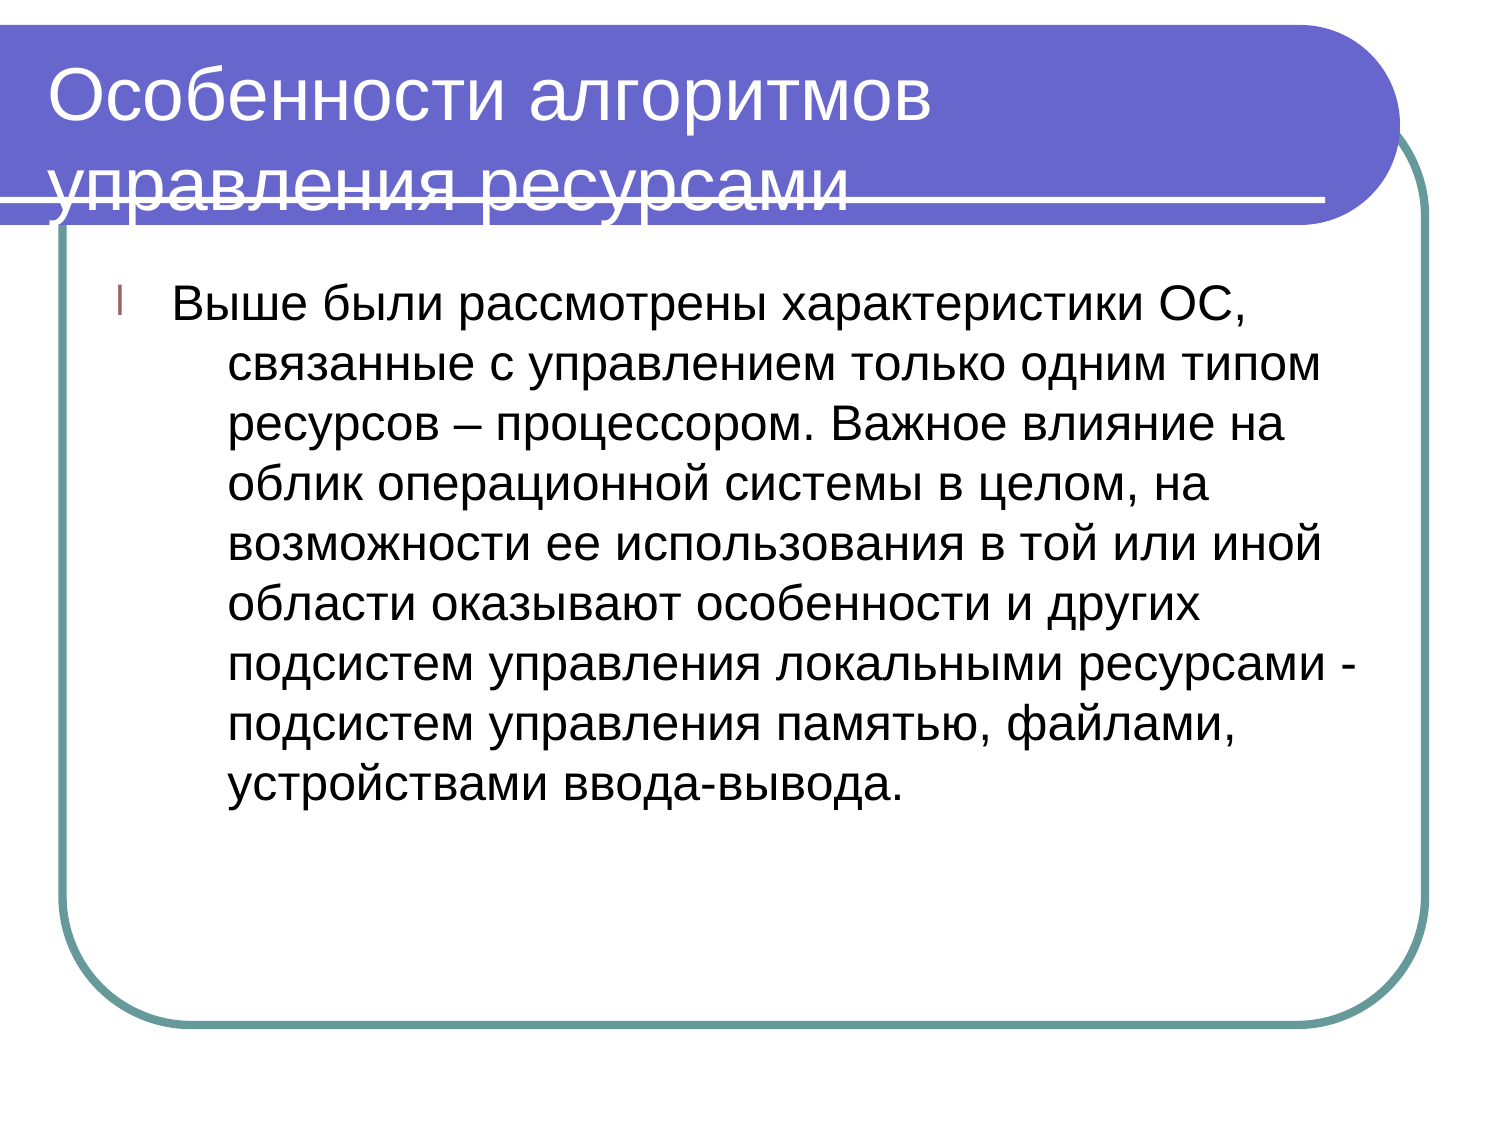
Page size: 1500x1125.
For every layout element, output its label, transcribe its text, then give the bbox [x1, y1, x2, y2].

list Выше были рассмотрены характеристики ОС, связанные с управлением только одним типом ресурсов – процессором. Важное влияние на облик операционной системы в целом, на возможности ее использования в той или иной области оказывают особенности и других подсистем управления локальными ресурсами - подсистем управления памятью, файлами, устройствами ввода-вывода. [99, 262, 1400, 988]
title Особенности алгоритмов управления ресурсами [32, 37, 1347, 188]
